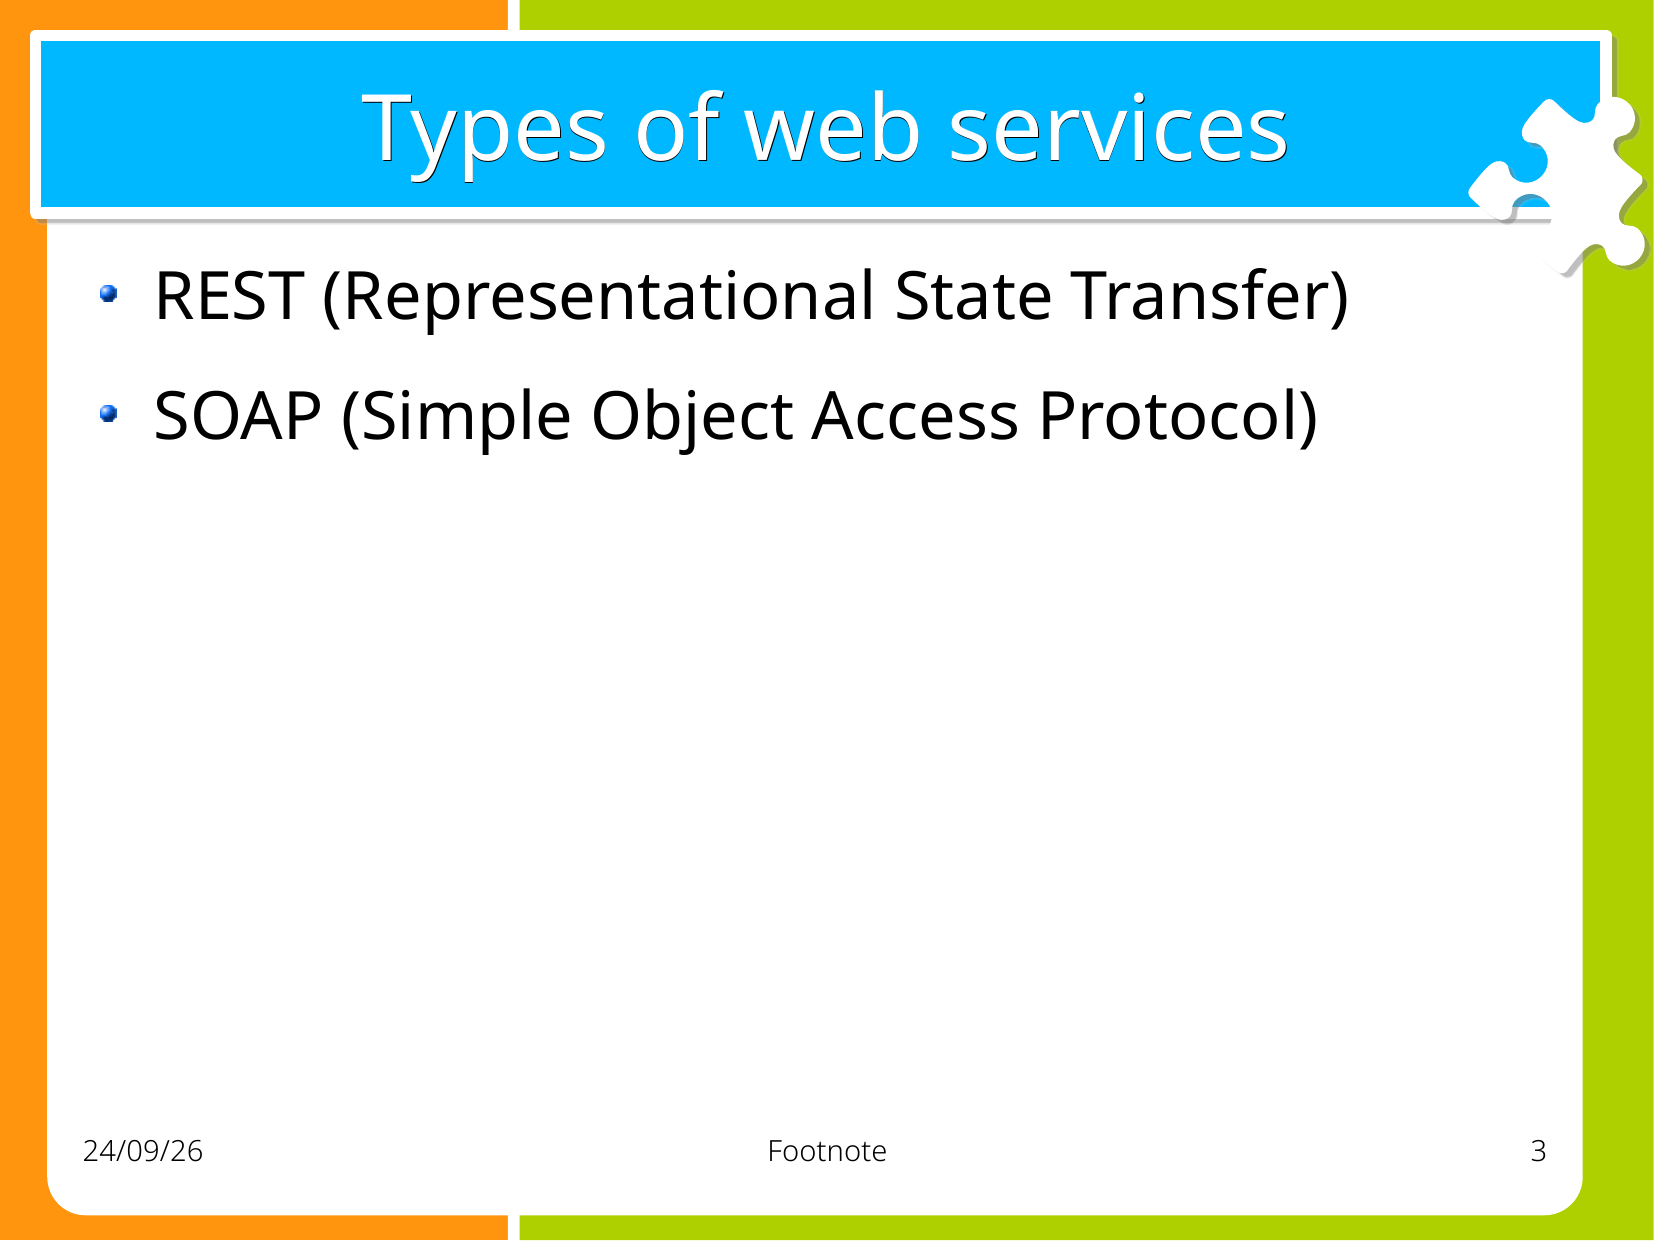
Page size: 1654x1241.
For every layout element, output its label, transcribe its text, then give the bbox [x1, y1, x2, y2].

list REST (Representational State Transfer) SOAP (Simple Object Access Protocol) [82, 248, 1538, 968]
title Types of web services [82, 49, 1571, 201]
